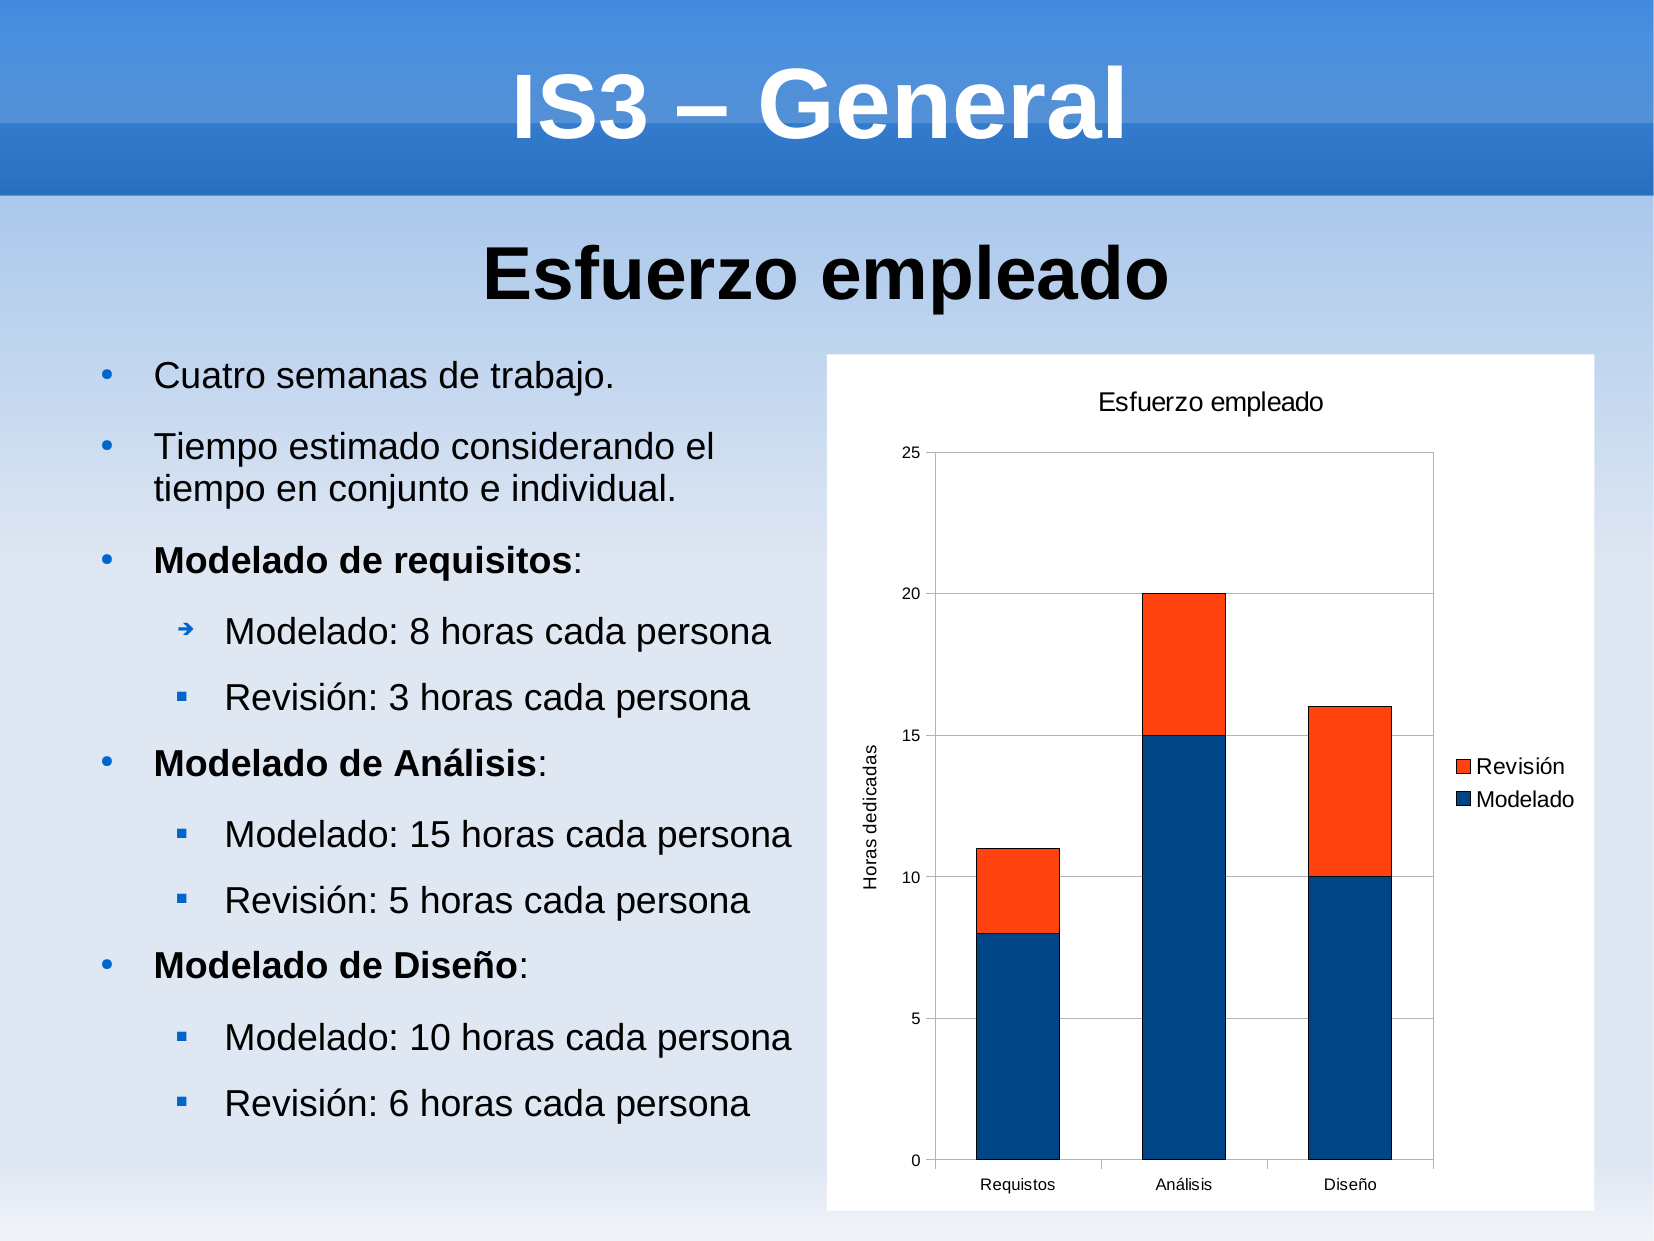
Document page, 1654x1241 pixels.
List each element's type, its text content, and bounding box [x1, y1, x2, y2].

chart [826, 354, 1595, 1211]
title IS3 – General [76, 0, 1565, 208]
list Cuatro semanas de trabajo. Tiempo estimado considerando el tiempo en conjunto e individual. Modelado de requisitos: Modelado: 8 horas cada persona Revisión: 3 horas cada persona Modelado de Análisis: Modelado: 15 horas cada persona Revisión: 5 horas cada persona Modelado de Diseño: Modelado: 10 horas cada persona Revisión: 6 horas cada persona [82, 354, 809, 1204]
text_box Esfuerzo empleado [59, 224, 1595, 324]
picture [0, 0, 1654, 1241]
